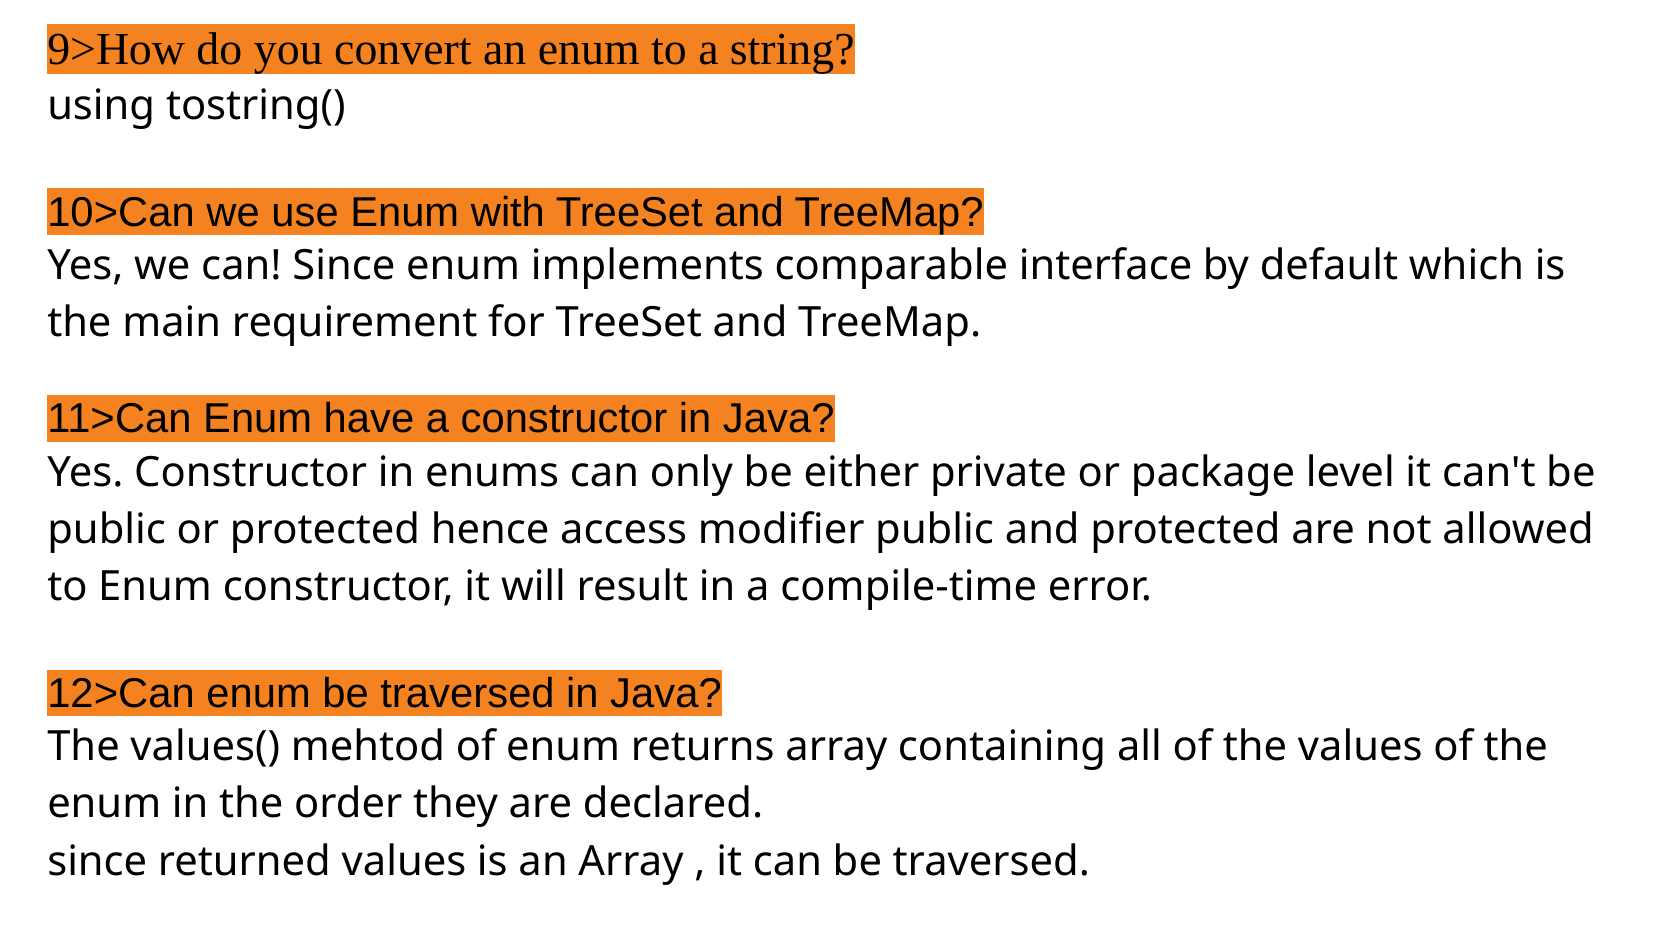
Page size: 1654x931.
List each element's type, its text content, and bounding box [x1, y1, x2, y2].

subtitle 9>How do you convert an enum to a string? using tostring() 10>Can we use Enum with TreeSet and TreeMap? Yes, we can! Since enum implements comparable interface by default which is the main requirement for TreeSet and TreeMap. 11>Can Enum have a constructor in Java? Yes. Constructor in enums can only be either private or package level it can't be public or protected hence access modifier public and protected are not allowed to Enum constructor, it will result in a compile-time error. 12>Can enum be traversed in Java? The values() mehtod of enum returns array containing all of the values of the enum in the order they are declared. since returned values is an Array , it can be traversed. [47, 23, 1619, 931]
